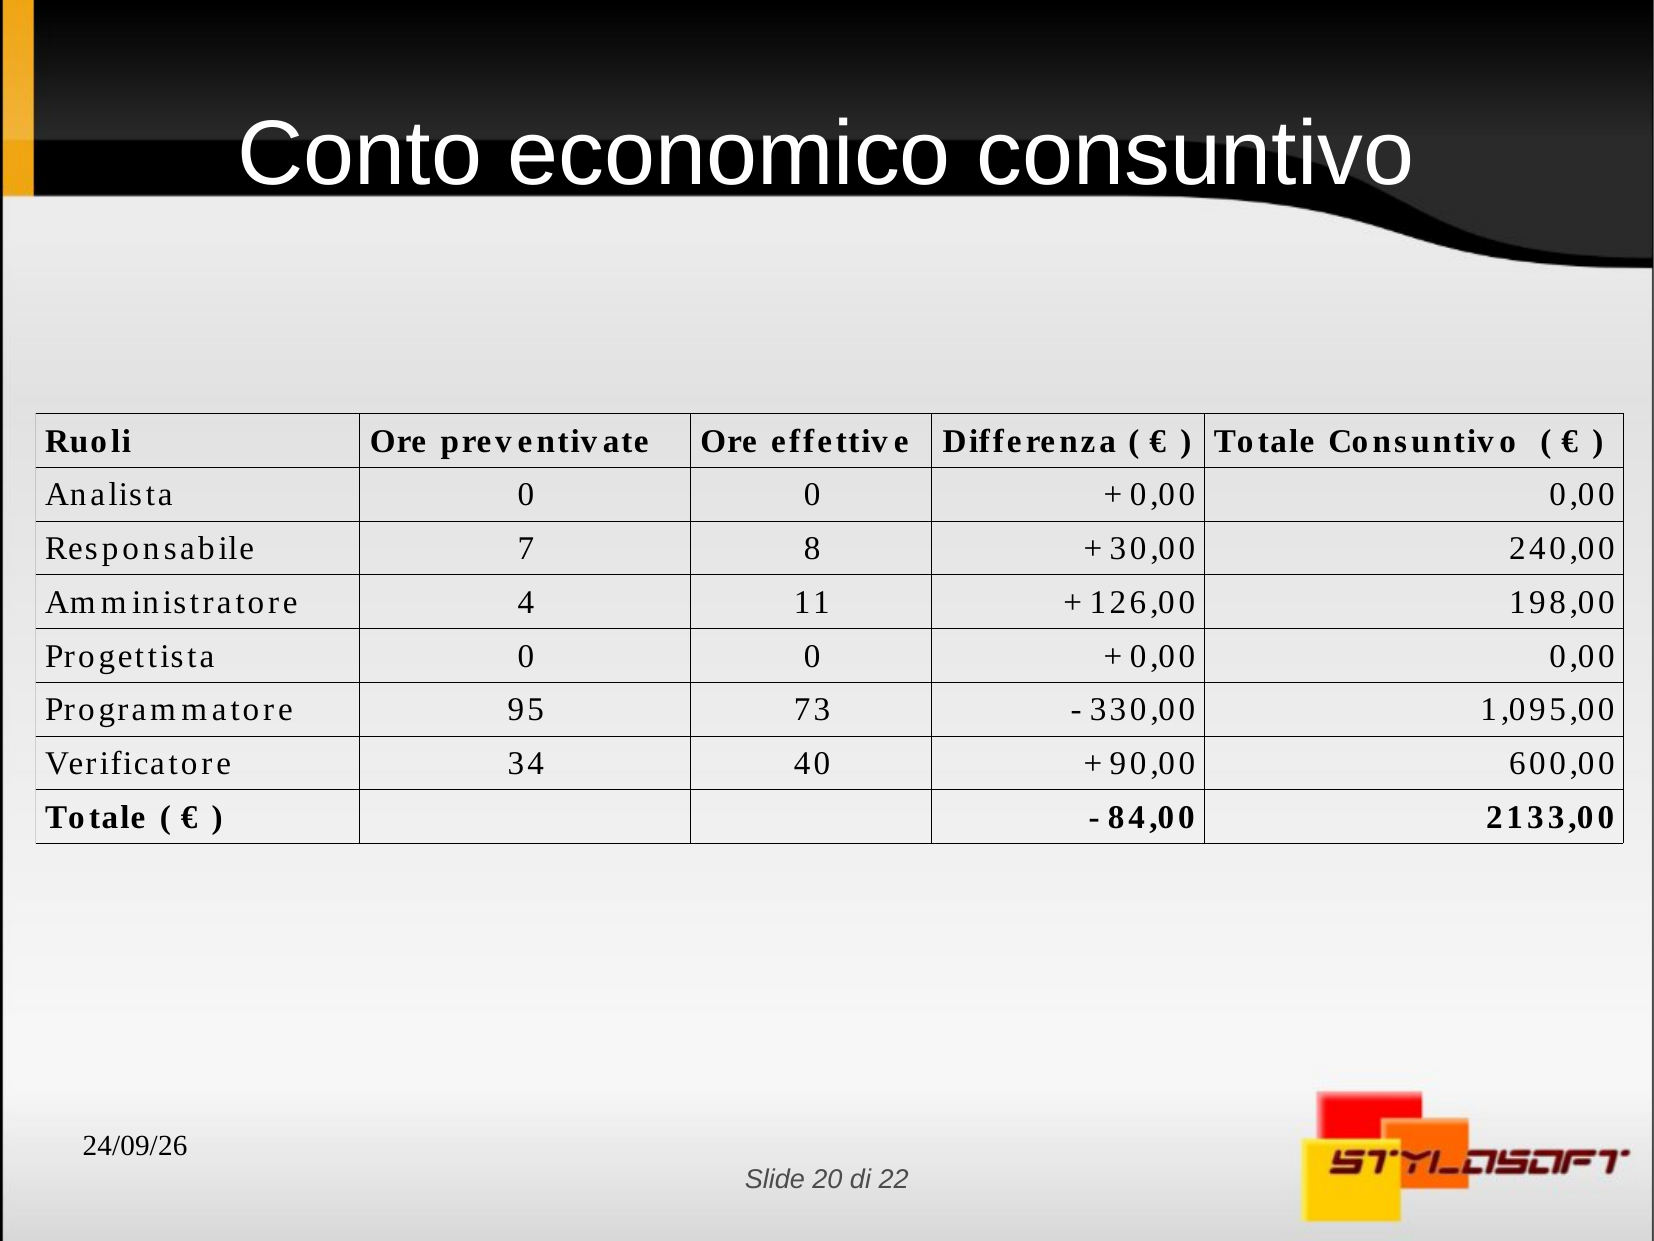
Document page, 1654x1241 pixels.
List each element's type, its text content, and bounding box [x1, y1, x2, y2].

picture [0, 0, 1654, 1156]
title Conto economico consuntivo [82, 56, 1571, 250]
chart [35, 413, 1625, 916]
text_box Slide <numero> di 22 [0, 1156, 1654, 1241]
